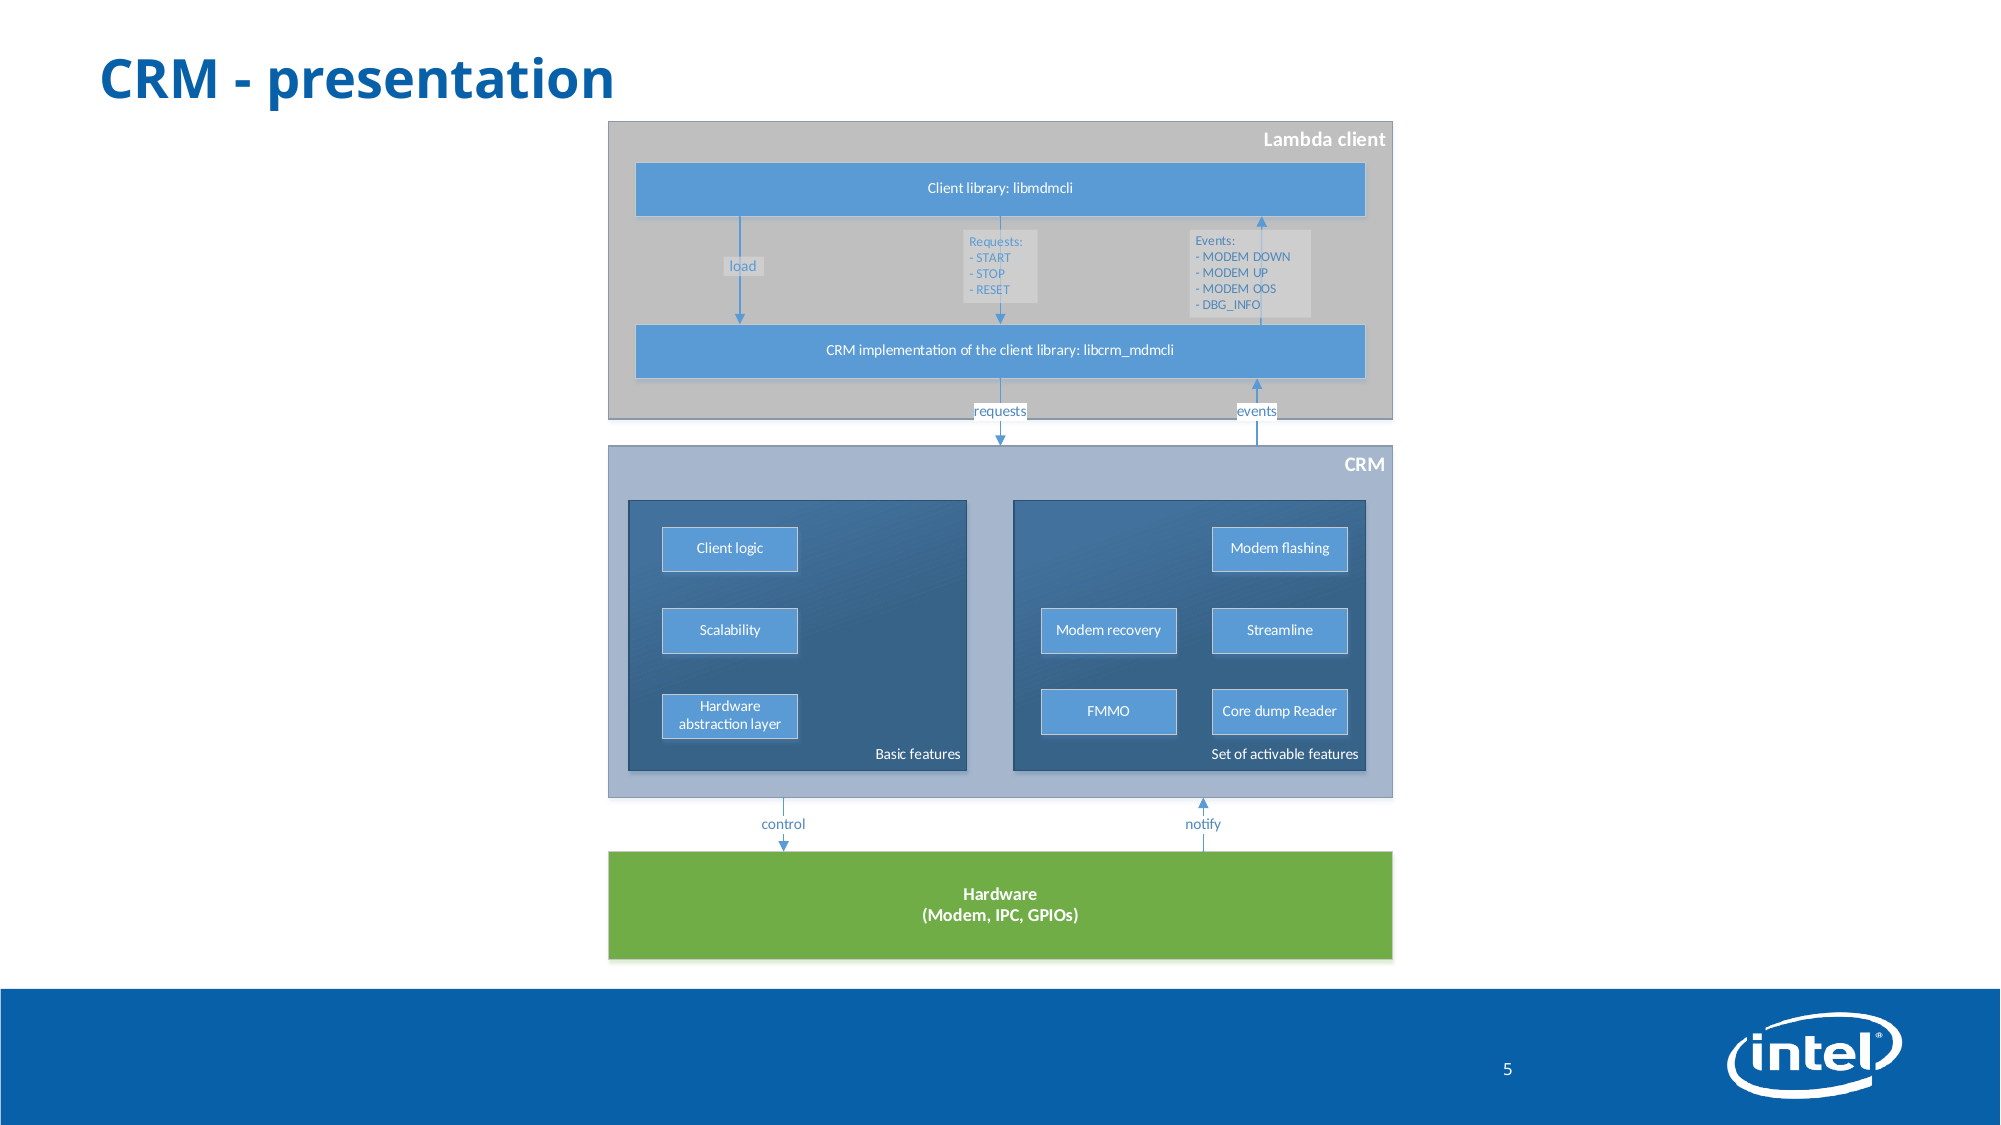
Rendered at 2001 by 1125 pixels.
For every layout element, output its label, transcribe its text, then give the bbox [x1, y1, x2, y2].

picture [1725, 1011, 1904, 1059]
picture [602, 117, 1399, 968]
slide_number <number> [1503, 1059, 1970, 1119]
title CRM - presentation [99, 44, 1902, 191]
